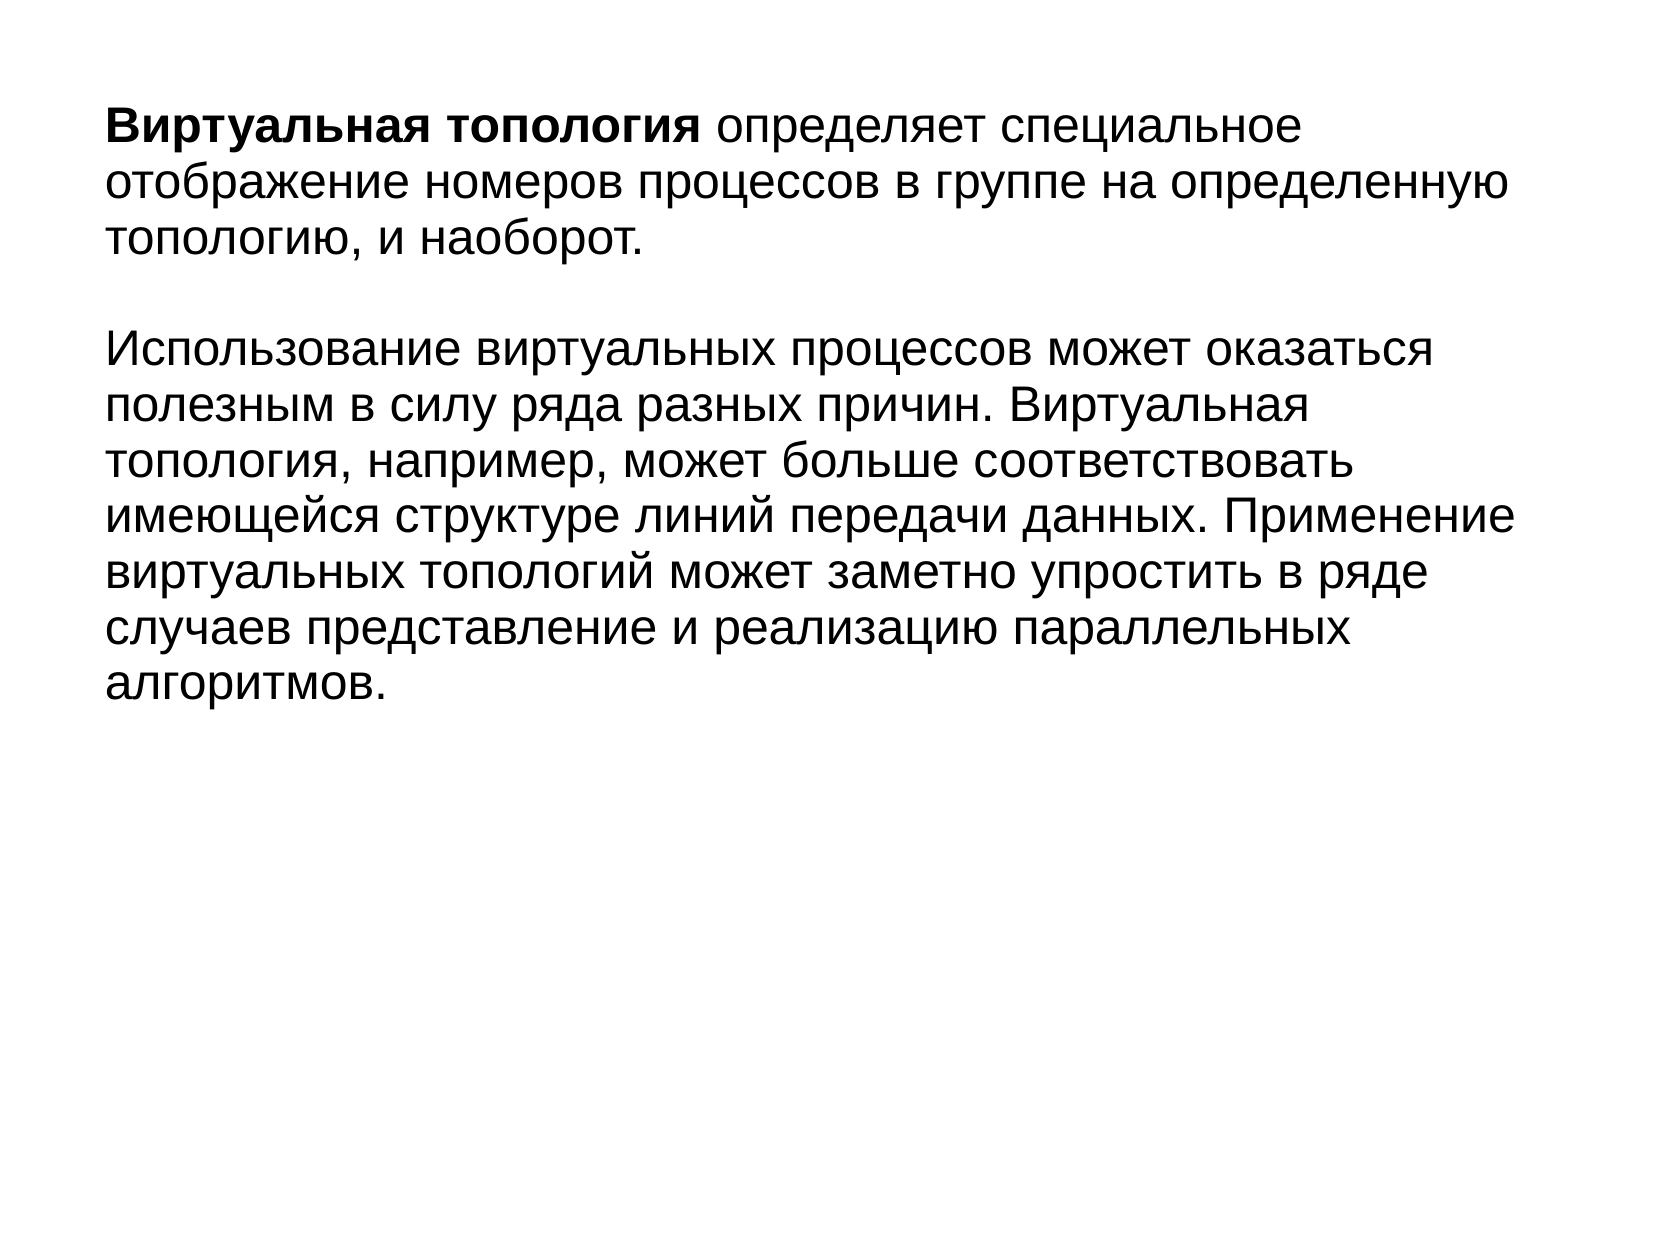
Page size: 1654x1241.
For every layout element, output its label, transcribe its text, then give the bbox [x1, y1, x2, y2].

text_box Виртуальная топология определяет специальное отображение номеров процессов в группе на определенную топологию, и наоборот. Использование виртуальных процессов может оказаться полезным в силу ряда разных причин. Виртуальная топология, например, может больше соответствовать имеющейся структуре линий передачи данных. Применение виртуальных топологий может заметно упростить в ряде случаев представление и реализацию параллельных алгоритмов. [90, 90, 1561, 719]
